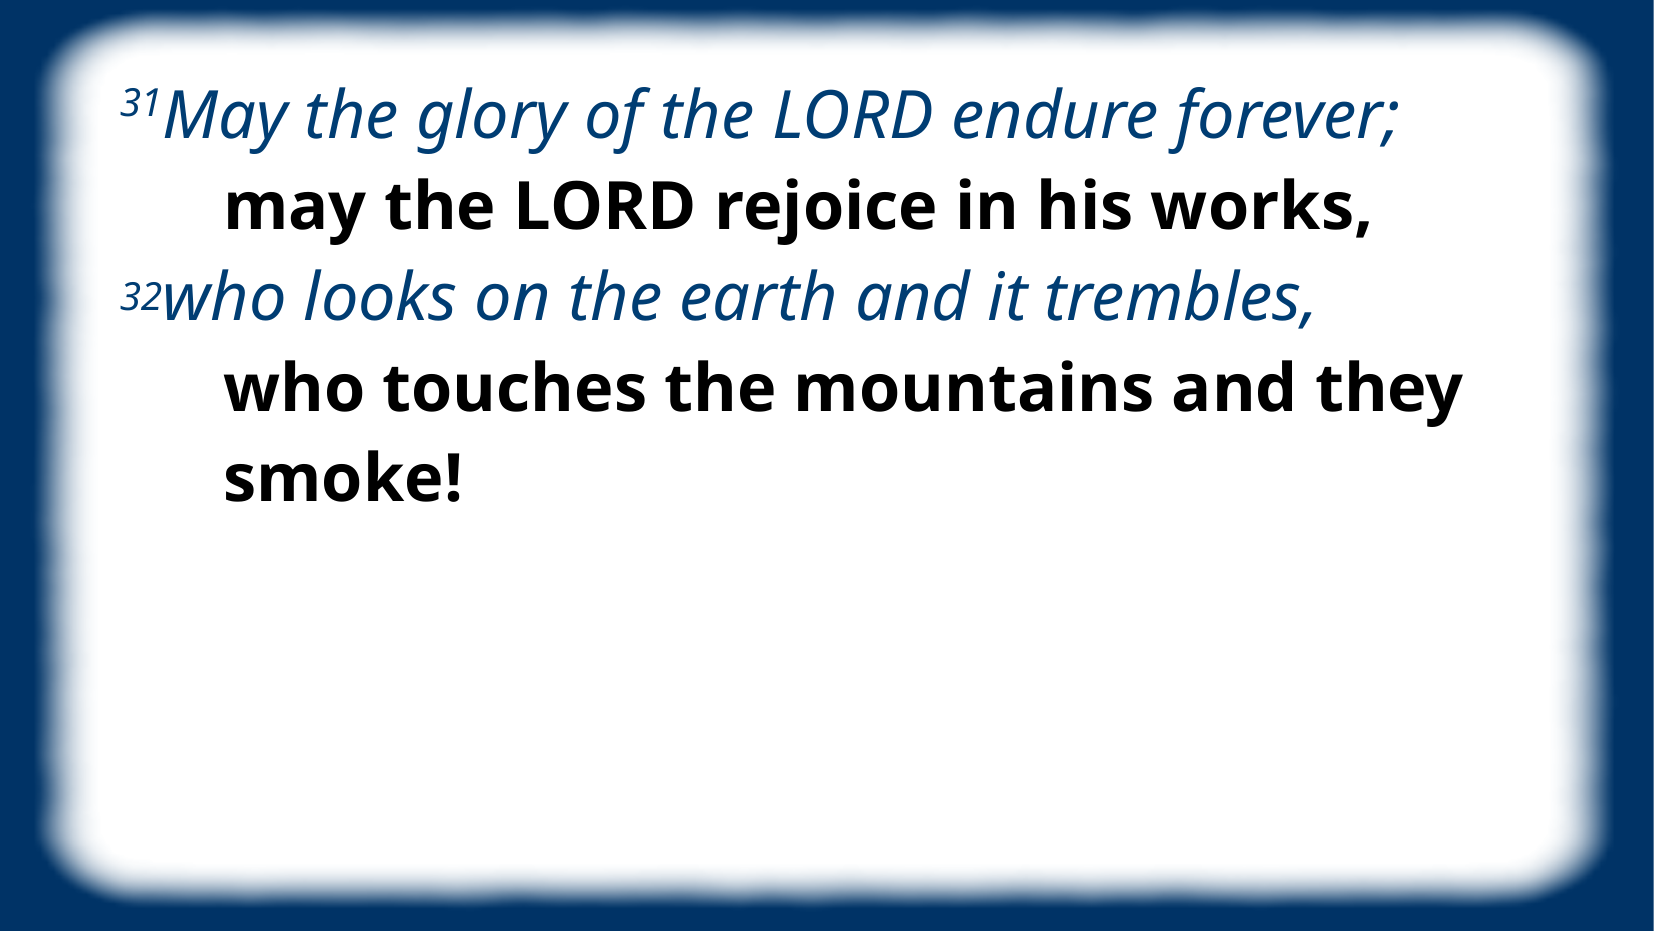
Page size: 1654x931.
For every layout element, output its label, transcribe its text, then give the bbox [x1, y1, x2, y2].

text_box 31May the glory of the Lord endure forever; may the Lord rejoice in his works, 32who looks on the earth and it trembles, who touches the mountains and they smoke! [105, 60, 1546, 519]
picture [0, 0, 1654, 931]
